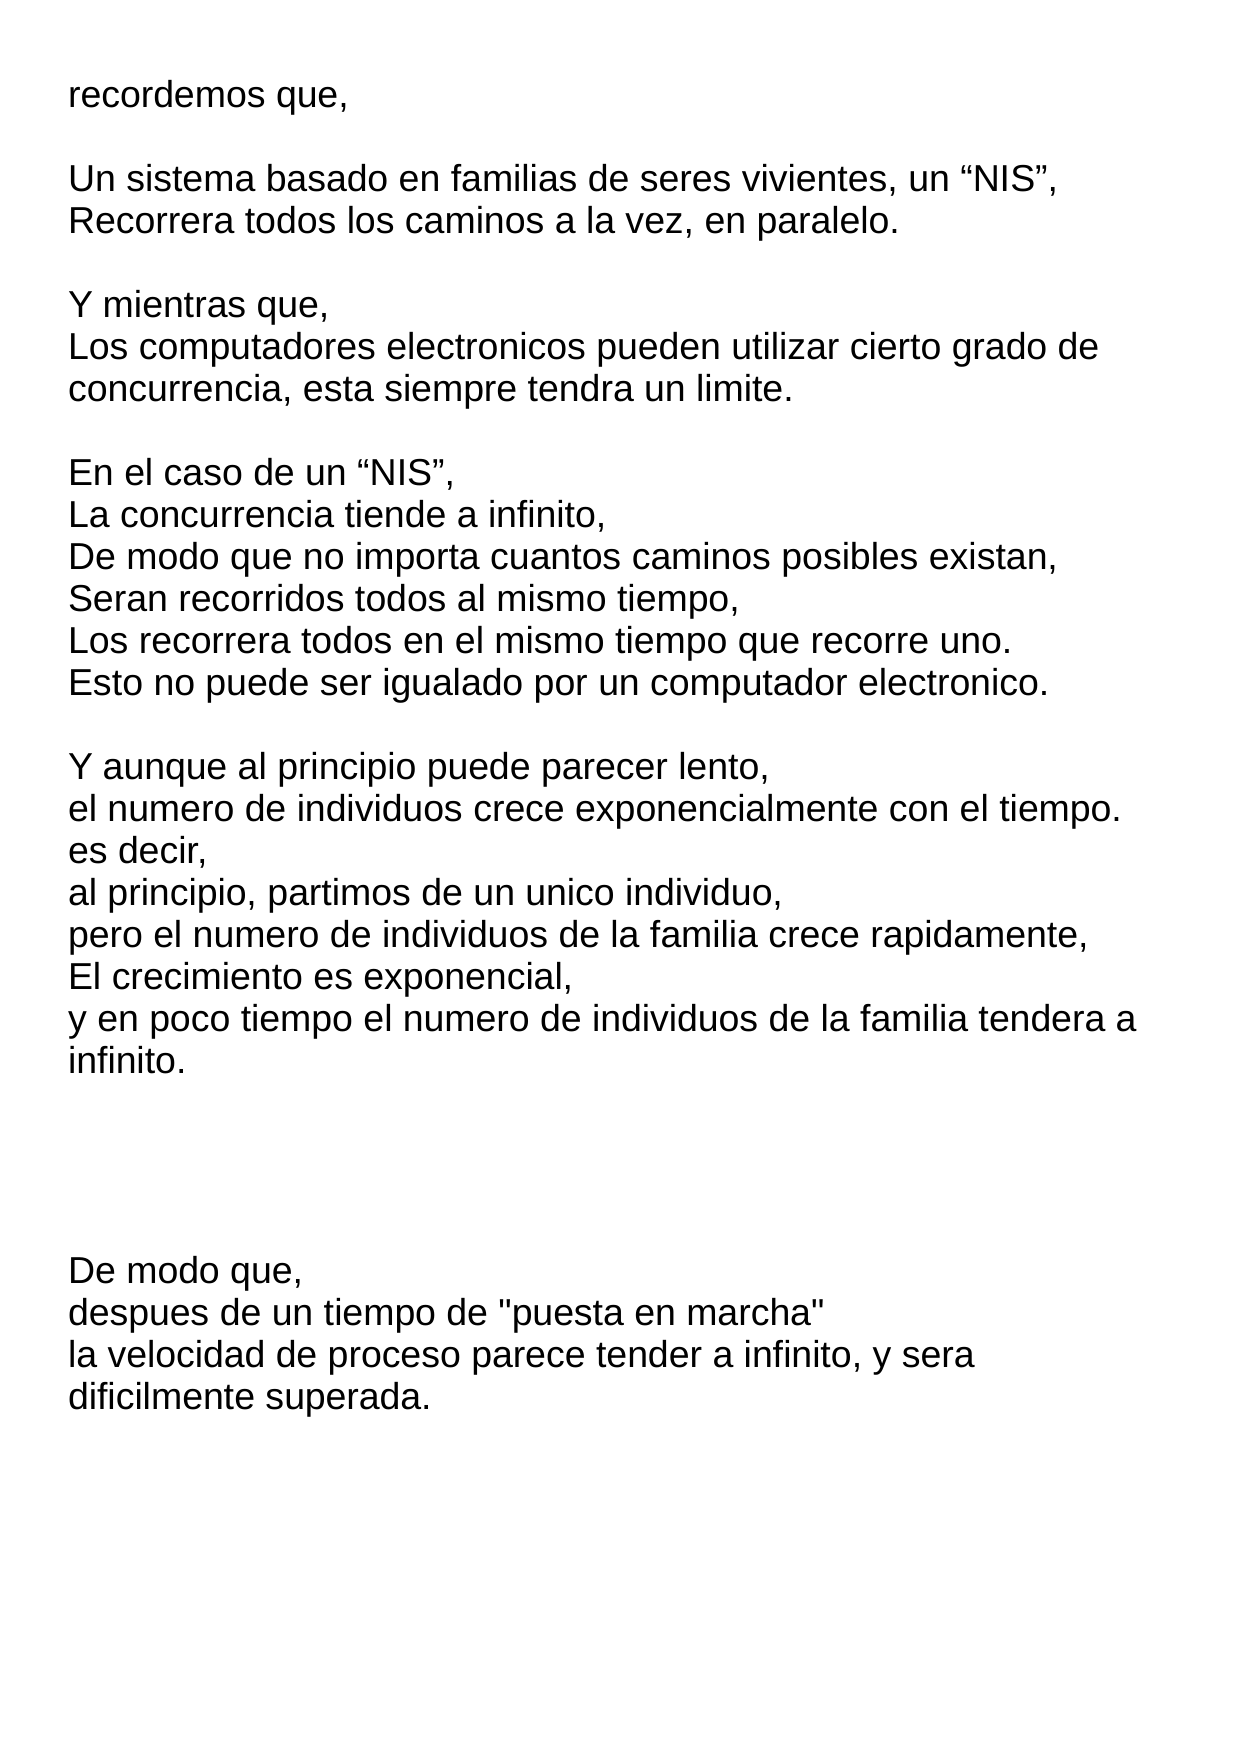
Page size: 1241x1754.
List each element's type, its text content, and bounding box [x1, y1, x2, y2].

text_box recordemos que, Un sistema basado en familias de seres vivientes, un “NIS”, Recorrera todos los caminos a la vez, en paralelo. Y mientras que, Los computadores electronicos pueden utilizar cierto grado de concurrencia, esta siempre tendra un limite. En el caso de un “NIS”, La concurrencia tiende a infinito, De modo que no importa cuantos caminos posibles existan, Seran recorridos todos al mismo tiempo, Los recorrera todos en el mismo tiempo que recorre uno. Esto no puede ser igualado por un computador electronico. Y aunque al principio puede parecer lento, el numero de individuos crece exponencialmente con el tiempo. es decir, al principio, partimos de un unico individuo, pero el numero de individuos de la familia crece rapidamente, El crecimiento es exponencial, y en poco tiempo el numero de individuos de la familia tendera a infinito. De modo que, despues de un tiempo de "puesta en marcha" la velocidad de proceso parece tender a infinito, y sera dificilmente superada. [53, 66, 1180, 1509]
